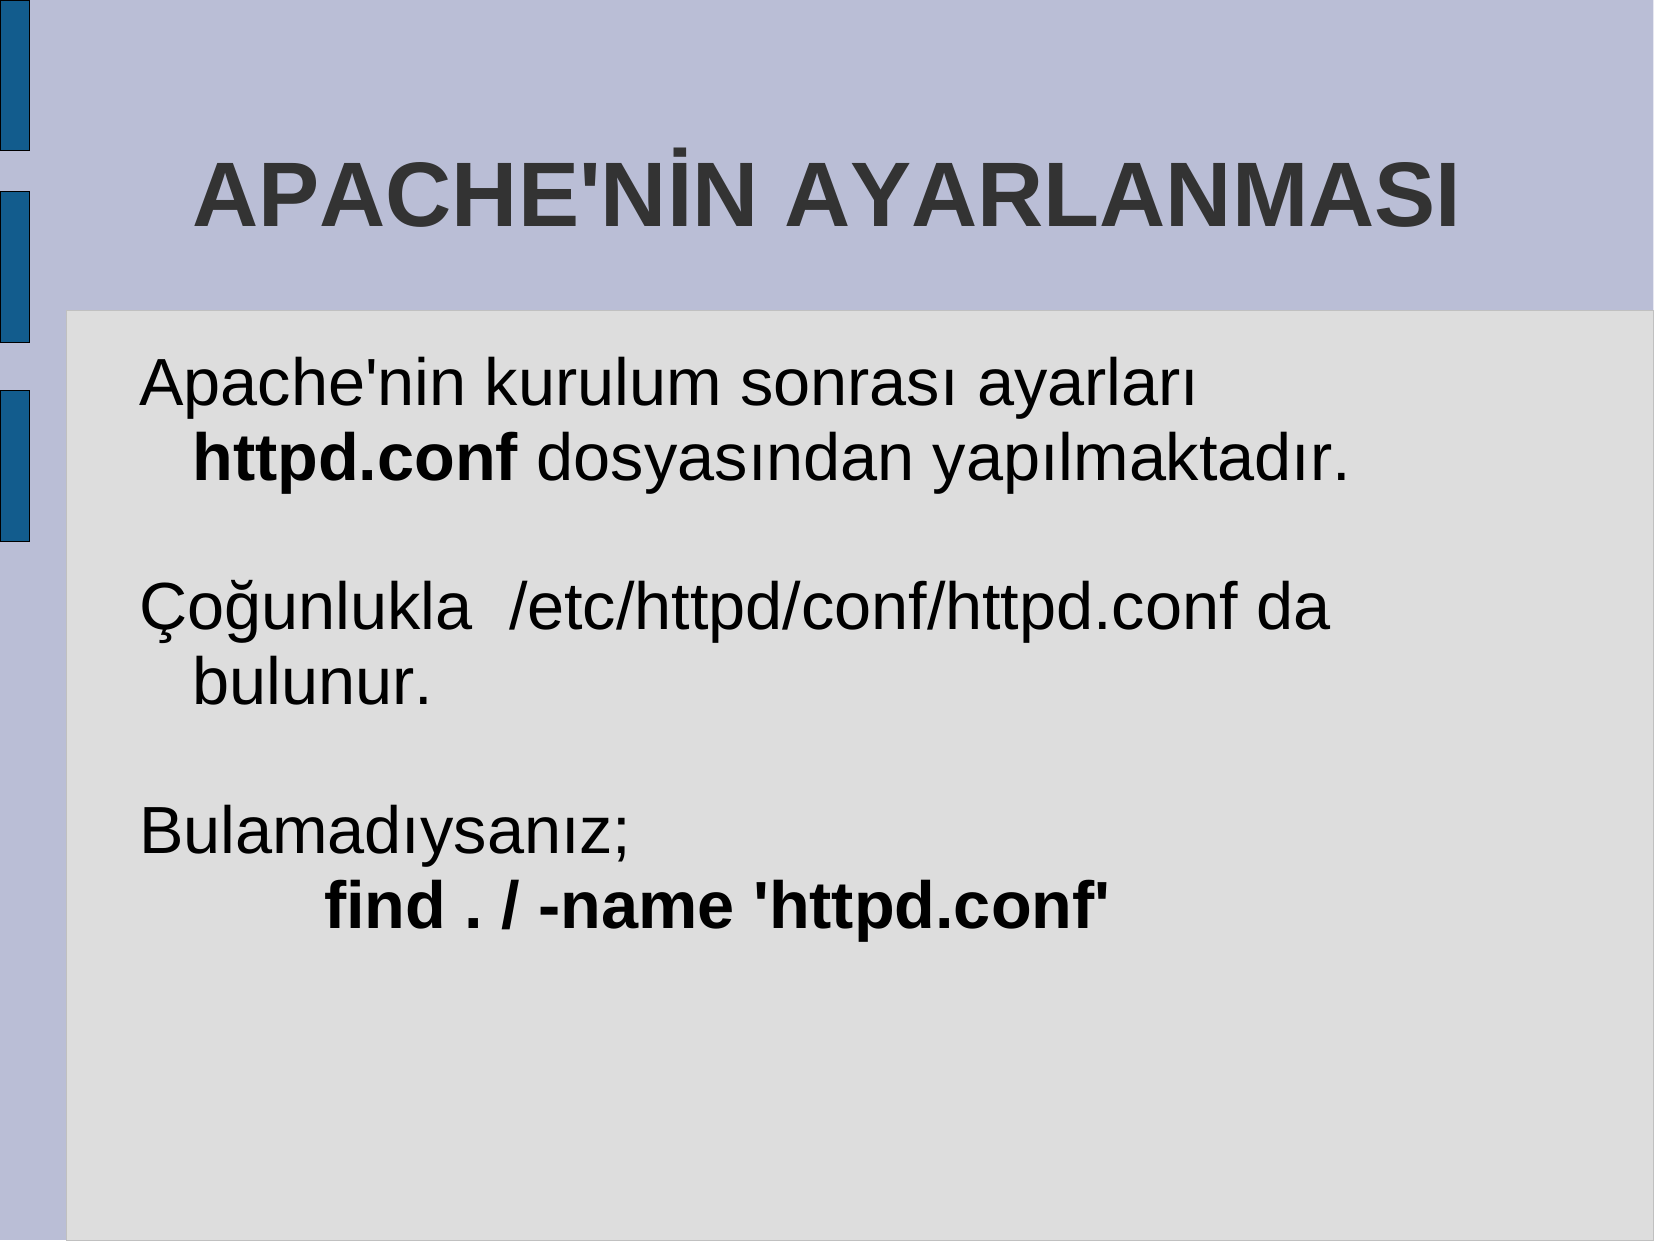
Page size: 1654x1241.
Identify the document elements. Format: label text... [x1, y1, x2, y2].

list Apache'nin kurulum sonrası ayarları httpd.conf dosyasından yapılmaktadır. Çoğunlukla /etc/httpd/conf/httpd.conf da bulunur. Bulamadıysanız; find . / -name 'httpd.conf' [121, 344, 1534, 1127]
title APACHE'NİN AYARLANMASI [121, 91, 1534, 299]
